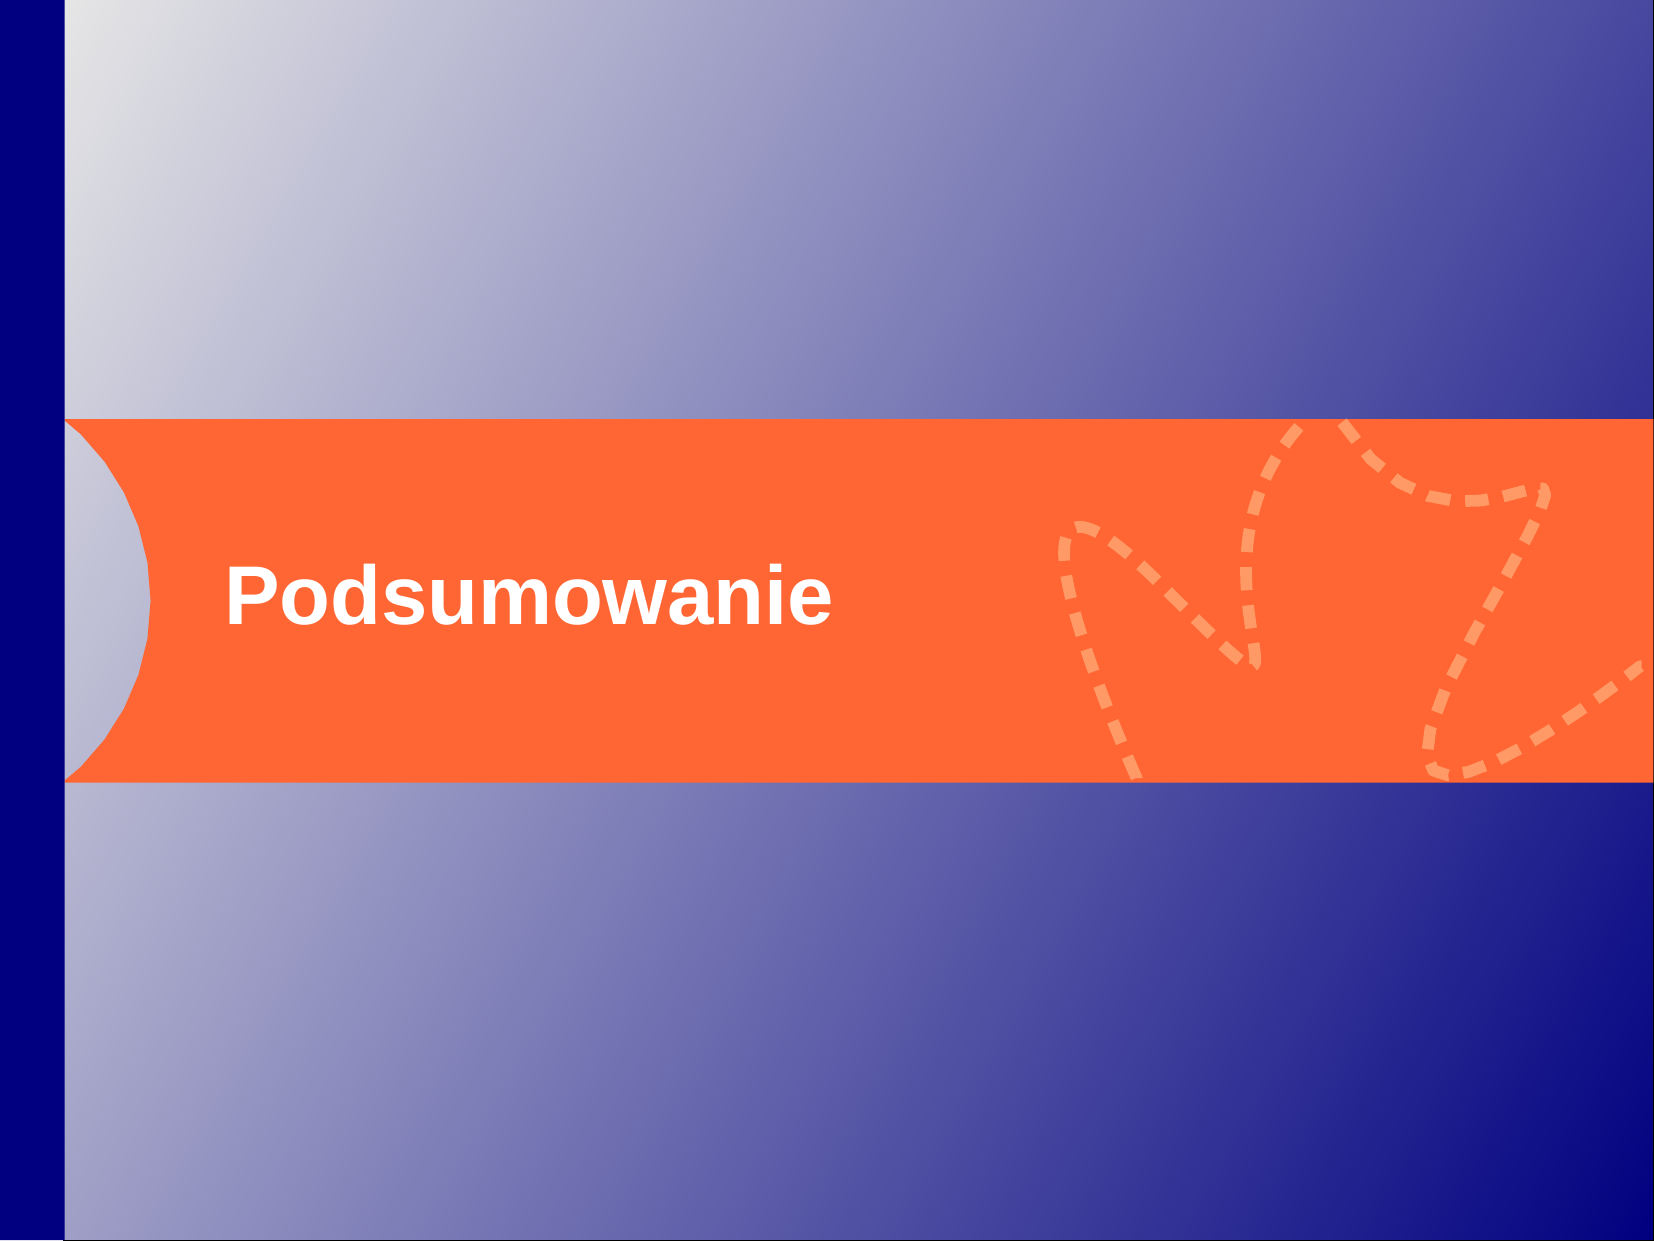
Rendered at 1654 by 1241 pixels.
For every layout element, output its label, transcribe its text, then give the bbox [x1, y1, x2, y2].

title Podsumowanie [224, 497, 1093, 704]
